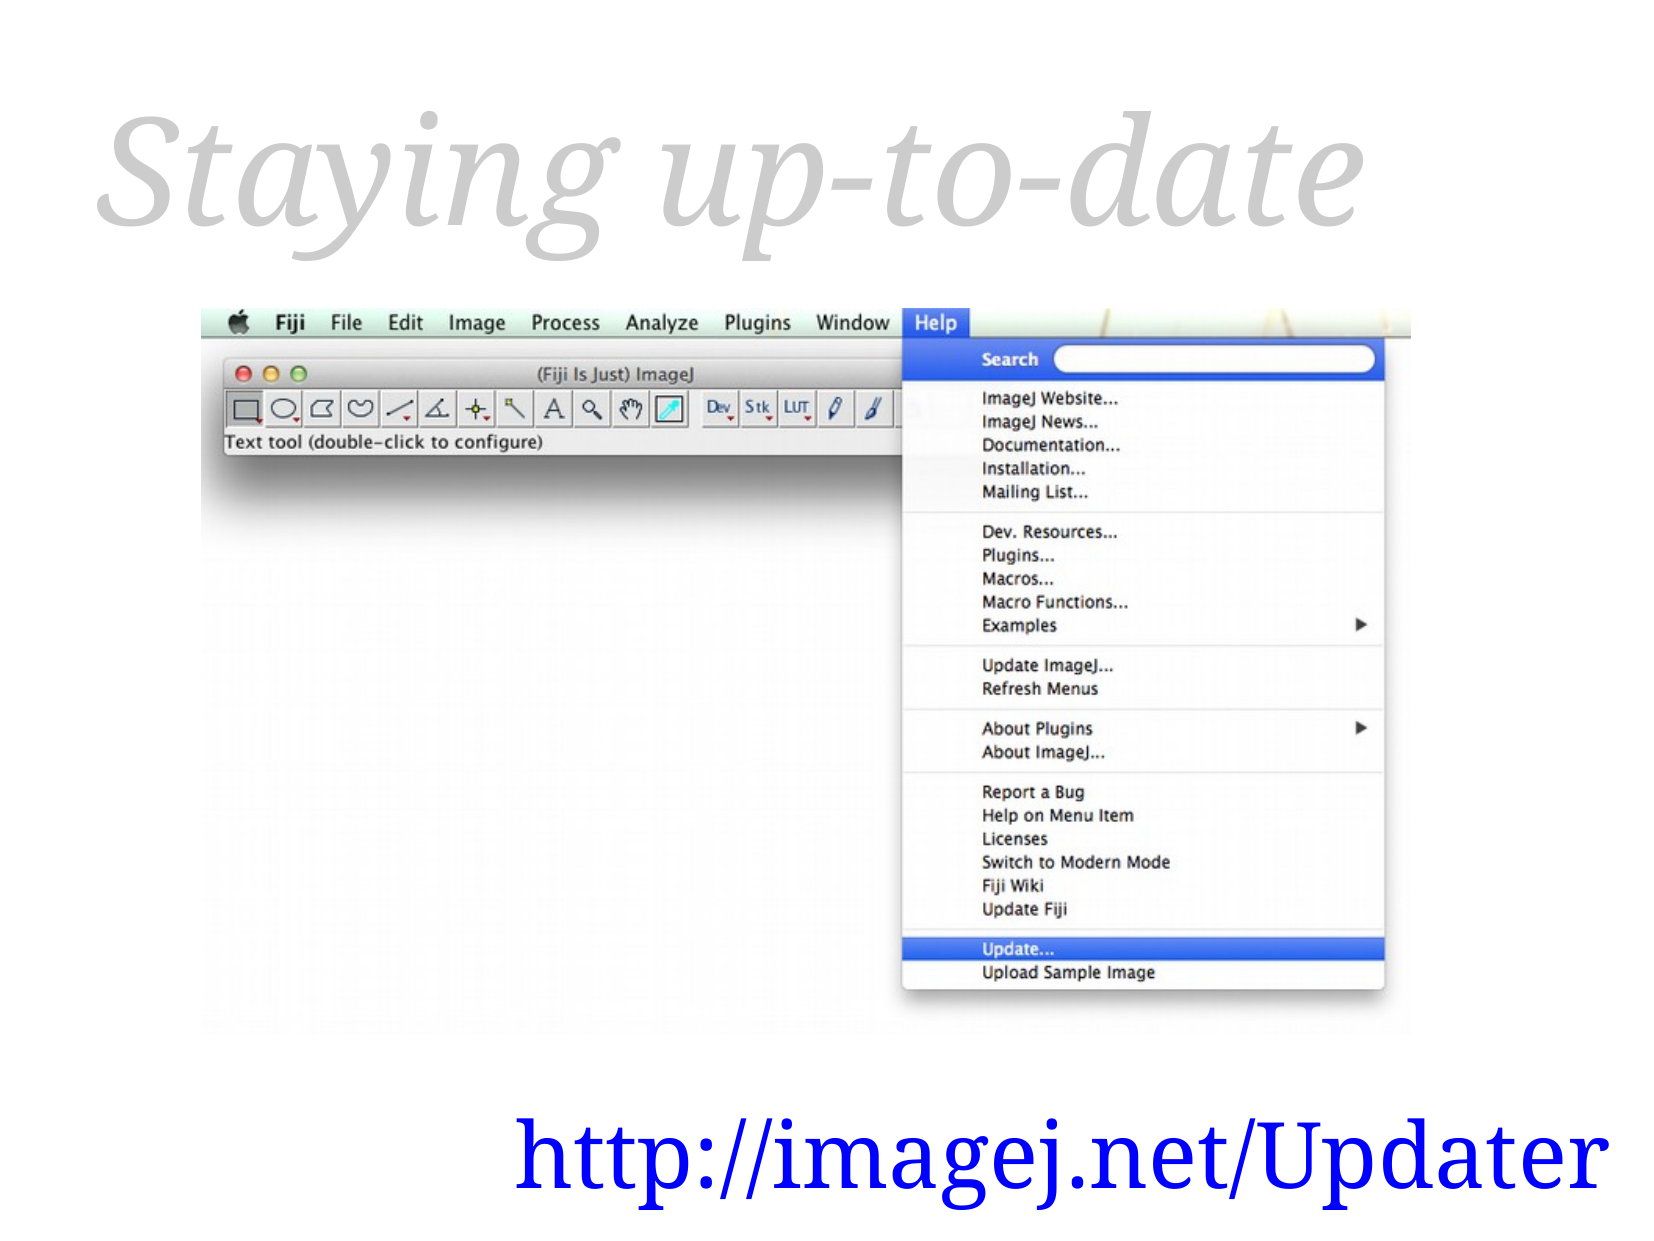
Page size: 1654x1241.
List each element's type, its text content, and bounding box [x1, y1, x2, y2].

text_box Staying up-to-date [81, 57, 1654, 239]
picture [201, 308, 1411, 1036]
text_box http://imagej.net/Updater [51, 1083, 1627, 1200]
